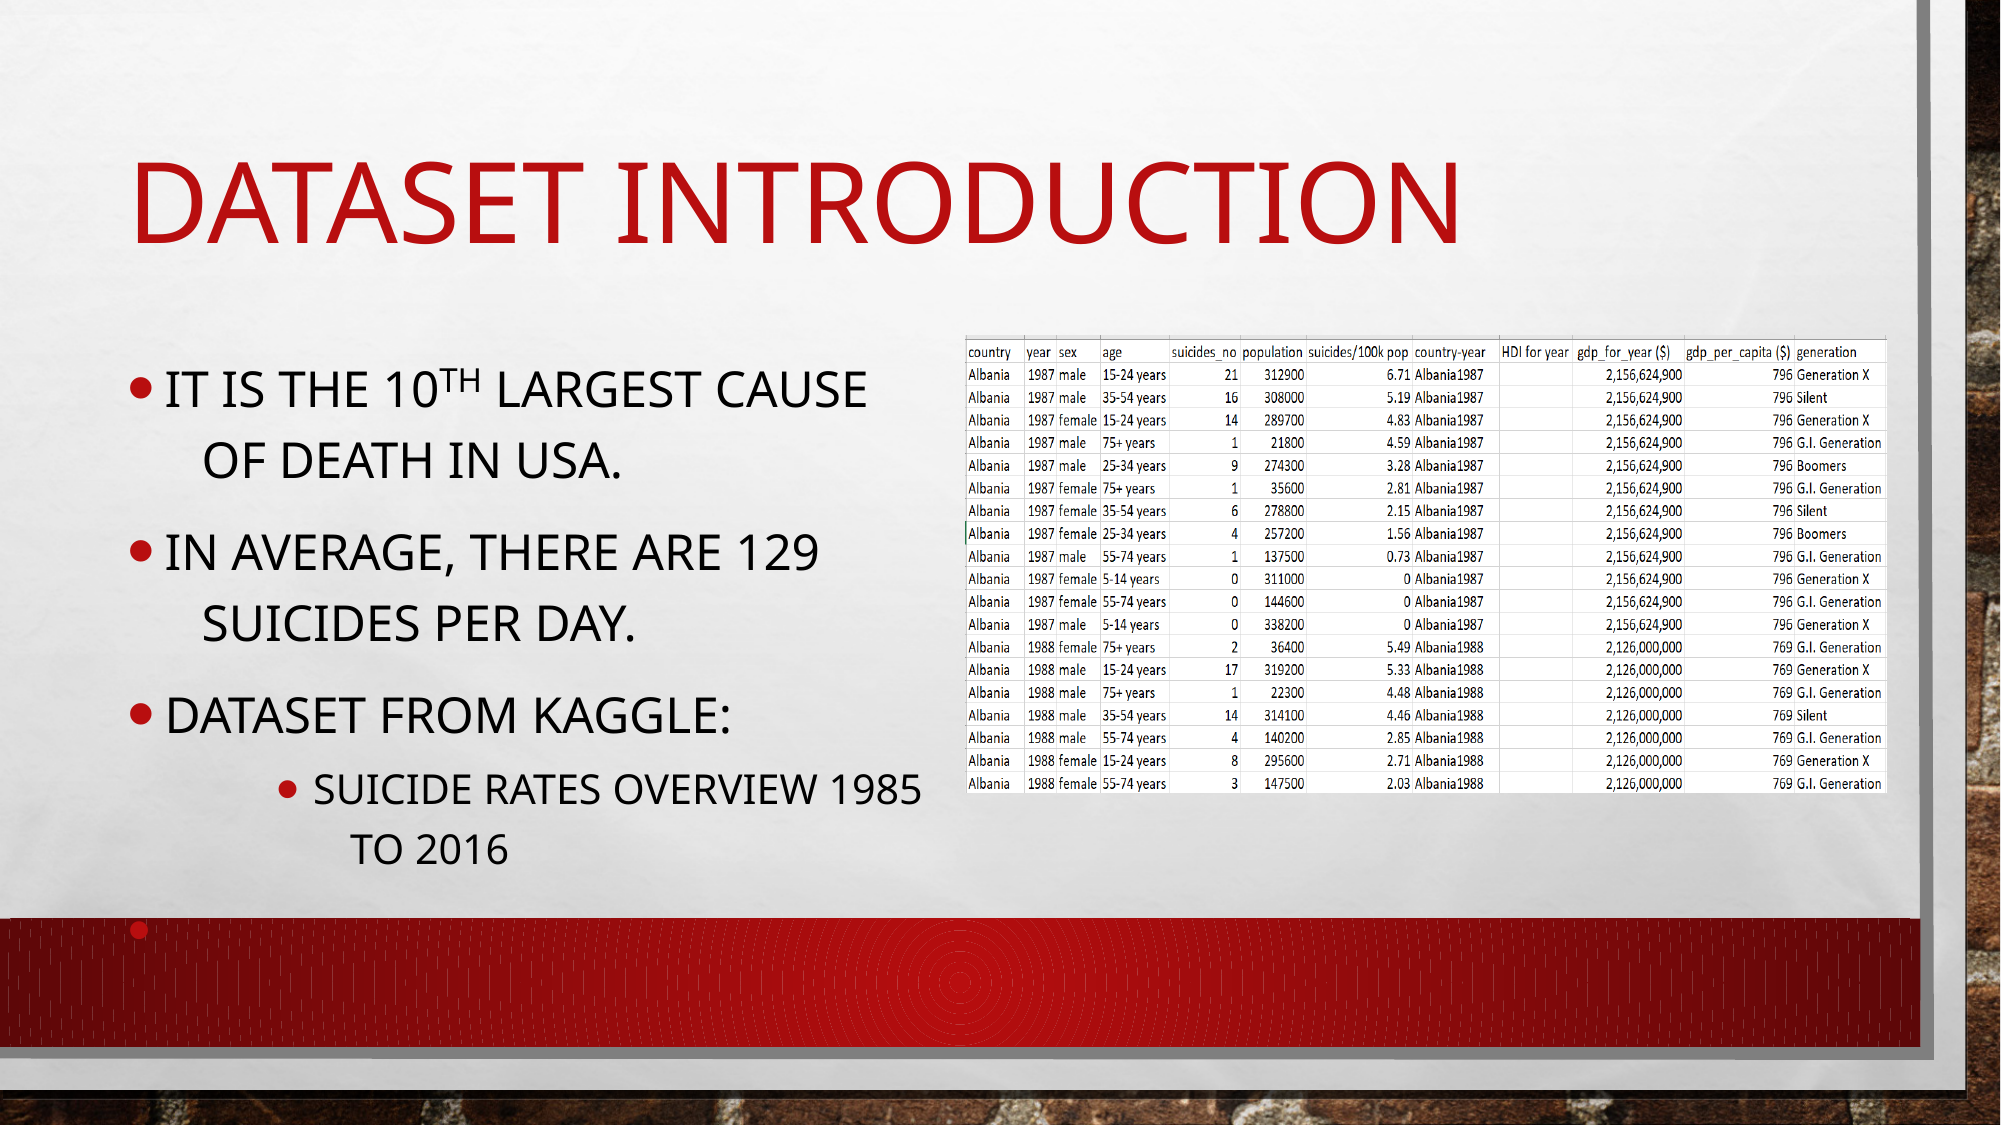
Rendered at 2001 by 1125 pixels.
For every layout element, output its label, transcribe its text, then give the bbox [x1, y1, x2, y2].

picture [965, 335, 1887, 793]
list It is the 10th largest cause of death in USA. In average, there are 129 suicides per day. Dataset from Kaggle: Suicide Rates Overview 1985 to 2016 [112, 338, 948, 882]
title Dataset Introduction [112, 112, 1819, 303]
